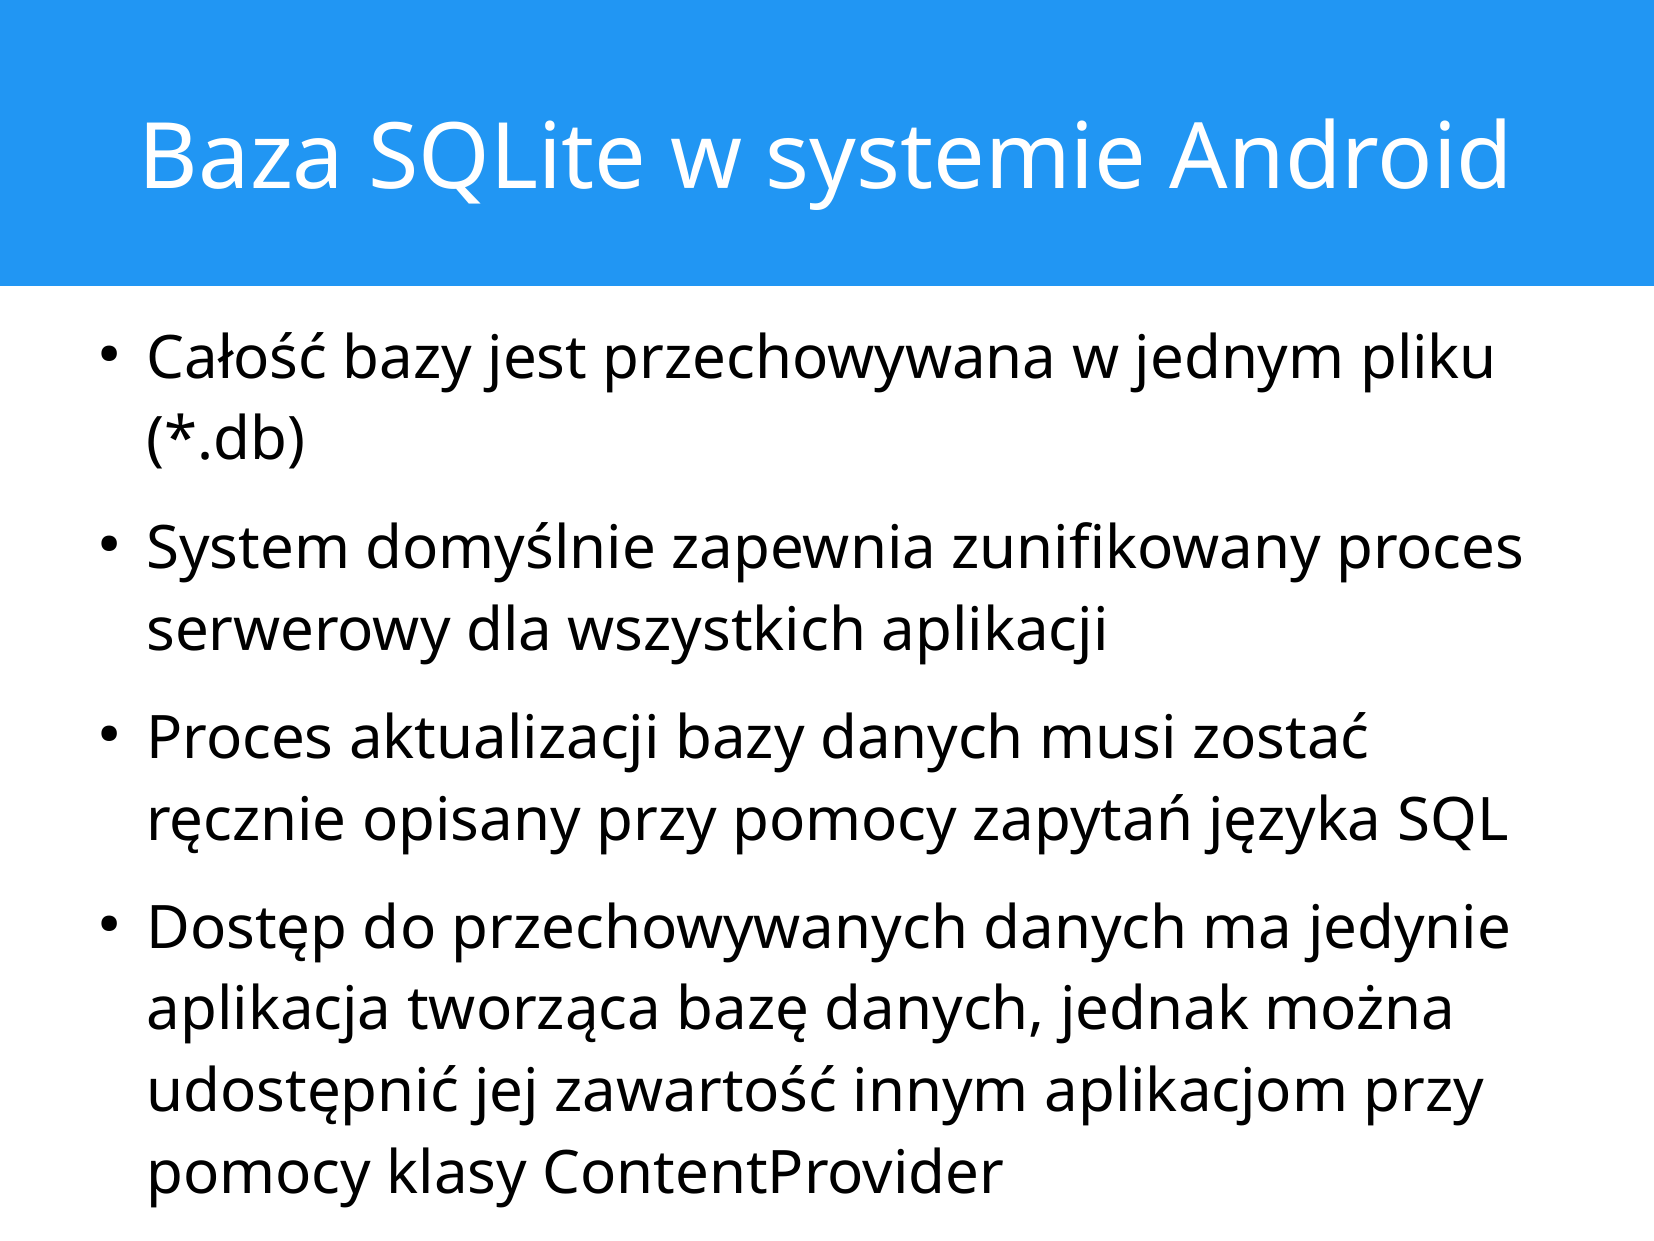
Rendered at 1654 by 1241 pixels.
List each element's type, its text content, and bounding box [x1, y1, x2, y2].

title Baza SQLite w systemie Android [82, 45, 1571, 260]
list Całość bazy jest przechowywana w jednym pliku (*.db) System domyślnie zapewnia zunifikowany proces serwerowy dla wszystkich aplikacji Proces aktualizacji bazy danych musi zostać ręcznie opisany przy pomocy zapytań języka SQL Dostęp do przechowywanych danych ma jedynie aplikacja tworząca bazę danych, jednak można udostępnić jej zawartość innym aplikacjom przy pomocy klasy ContentProvider [82, 308, 1571, 1217]
